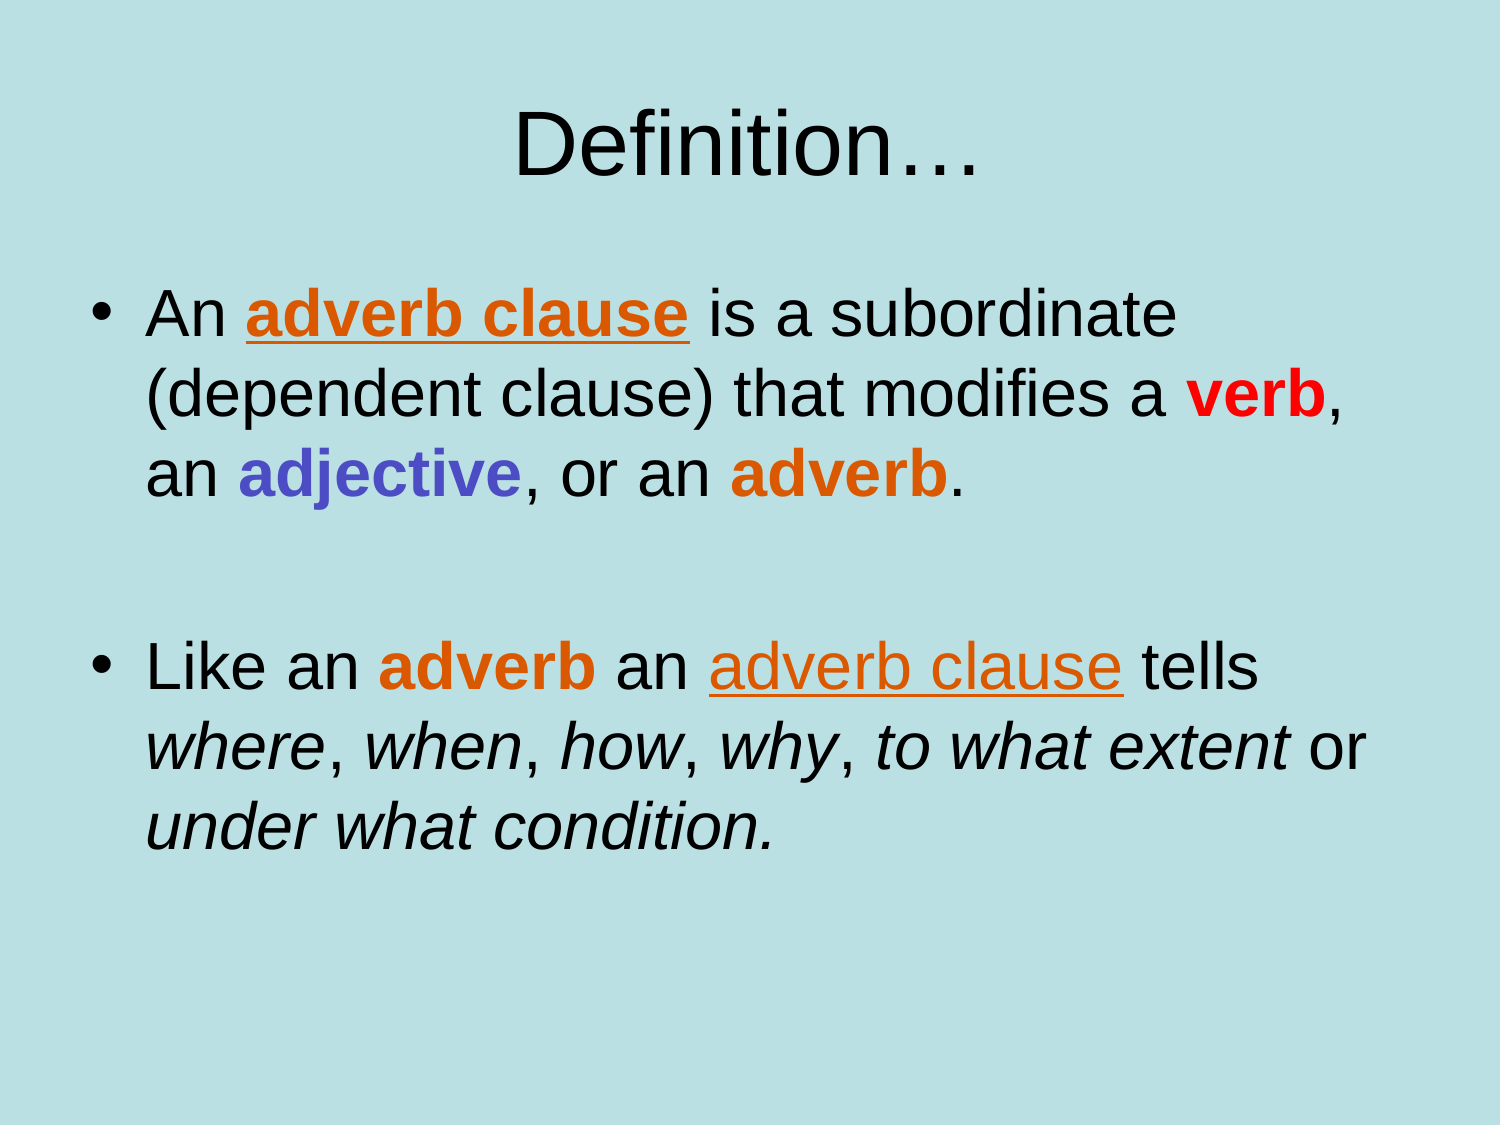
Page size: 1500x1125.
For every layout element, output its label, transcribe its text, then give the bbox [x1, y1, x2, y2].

text_box Definition… [75, 45, 1426, 233]
text_box An adverb clause is a subordinate (dependent clause) that modifies a verb, an adjective, or an adverb. Like an adverb an adverb clause tells where, when, how, why, to what extent or under what condition. [75, 262, 1426, 1005]
